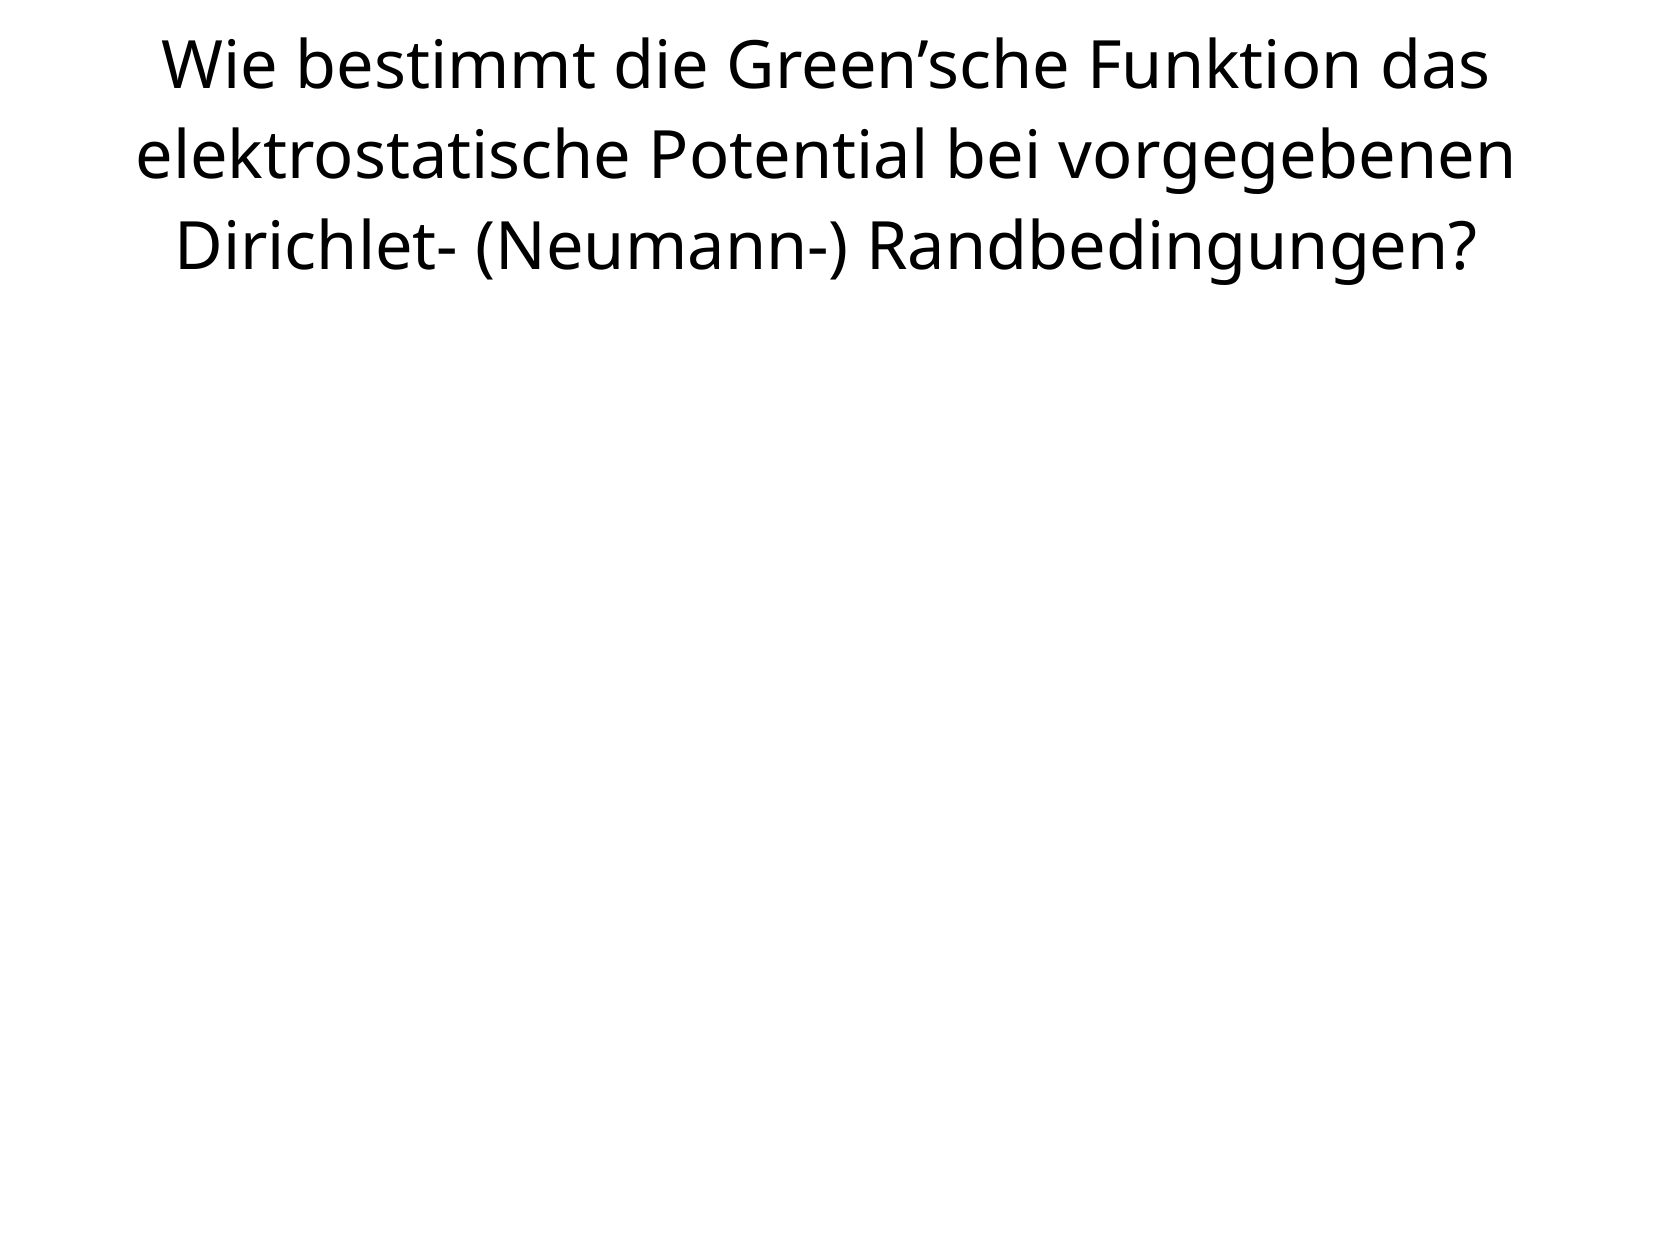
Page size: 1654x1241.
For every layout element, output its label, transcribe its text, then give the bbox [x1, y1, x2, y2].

title Wie bestimmt die Green’sche Funktion das elektrostatische Potential bei vorgegebenen Dirichlet- (Neumann-) Randbedingungen? [82, 19, 1571, 287]
